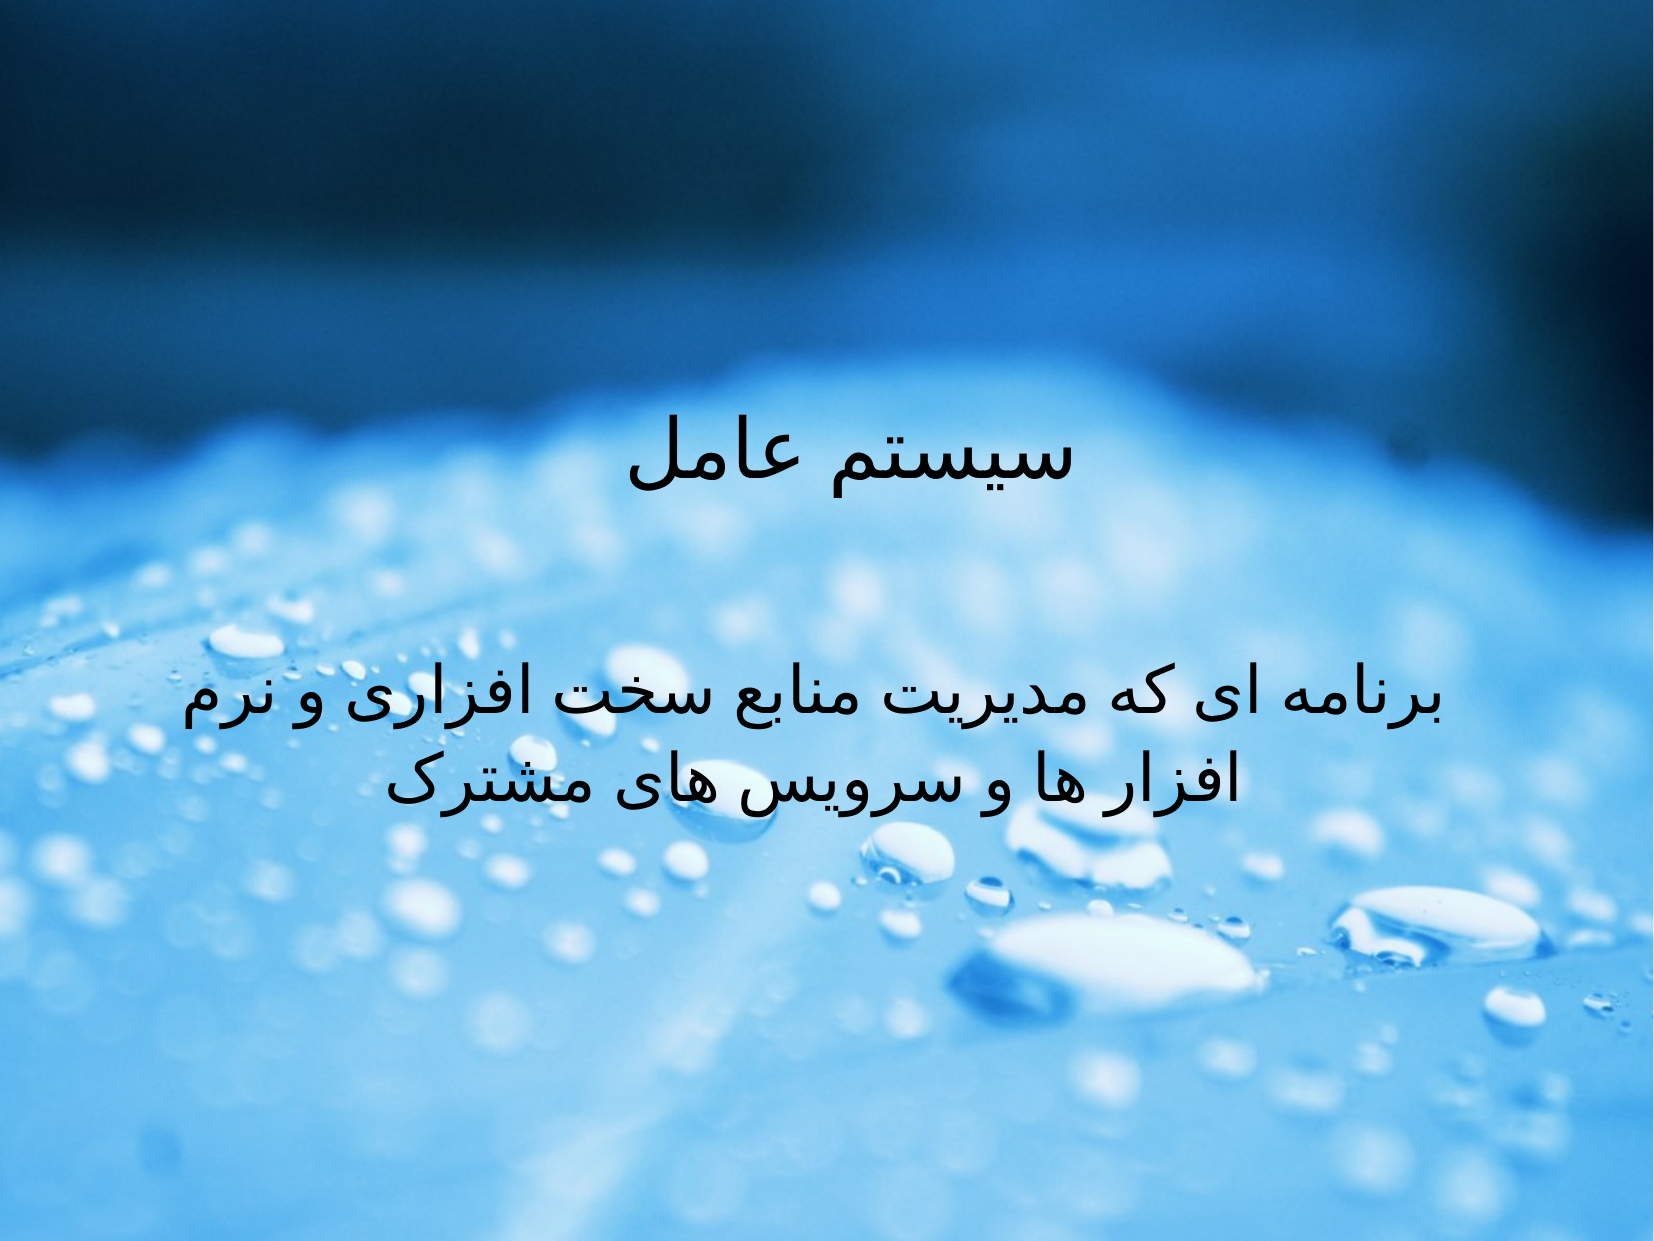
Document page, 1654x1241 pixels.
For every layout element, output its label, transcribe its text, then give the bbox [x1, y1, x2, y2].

title سیستم عامل [107, 354, 1596, 562]
subtitle برنامه ای که مدیریت منابع سخت افزاری و نرم افزار ها و سرویس های مشترک [143, 575, 1485, 907]
picture [0, 0, 1654, 1241]
